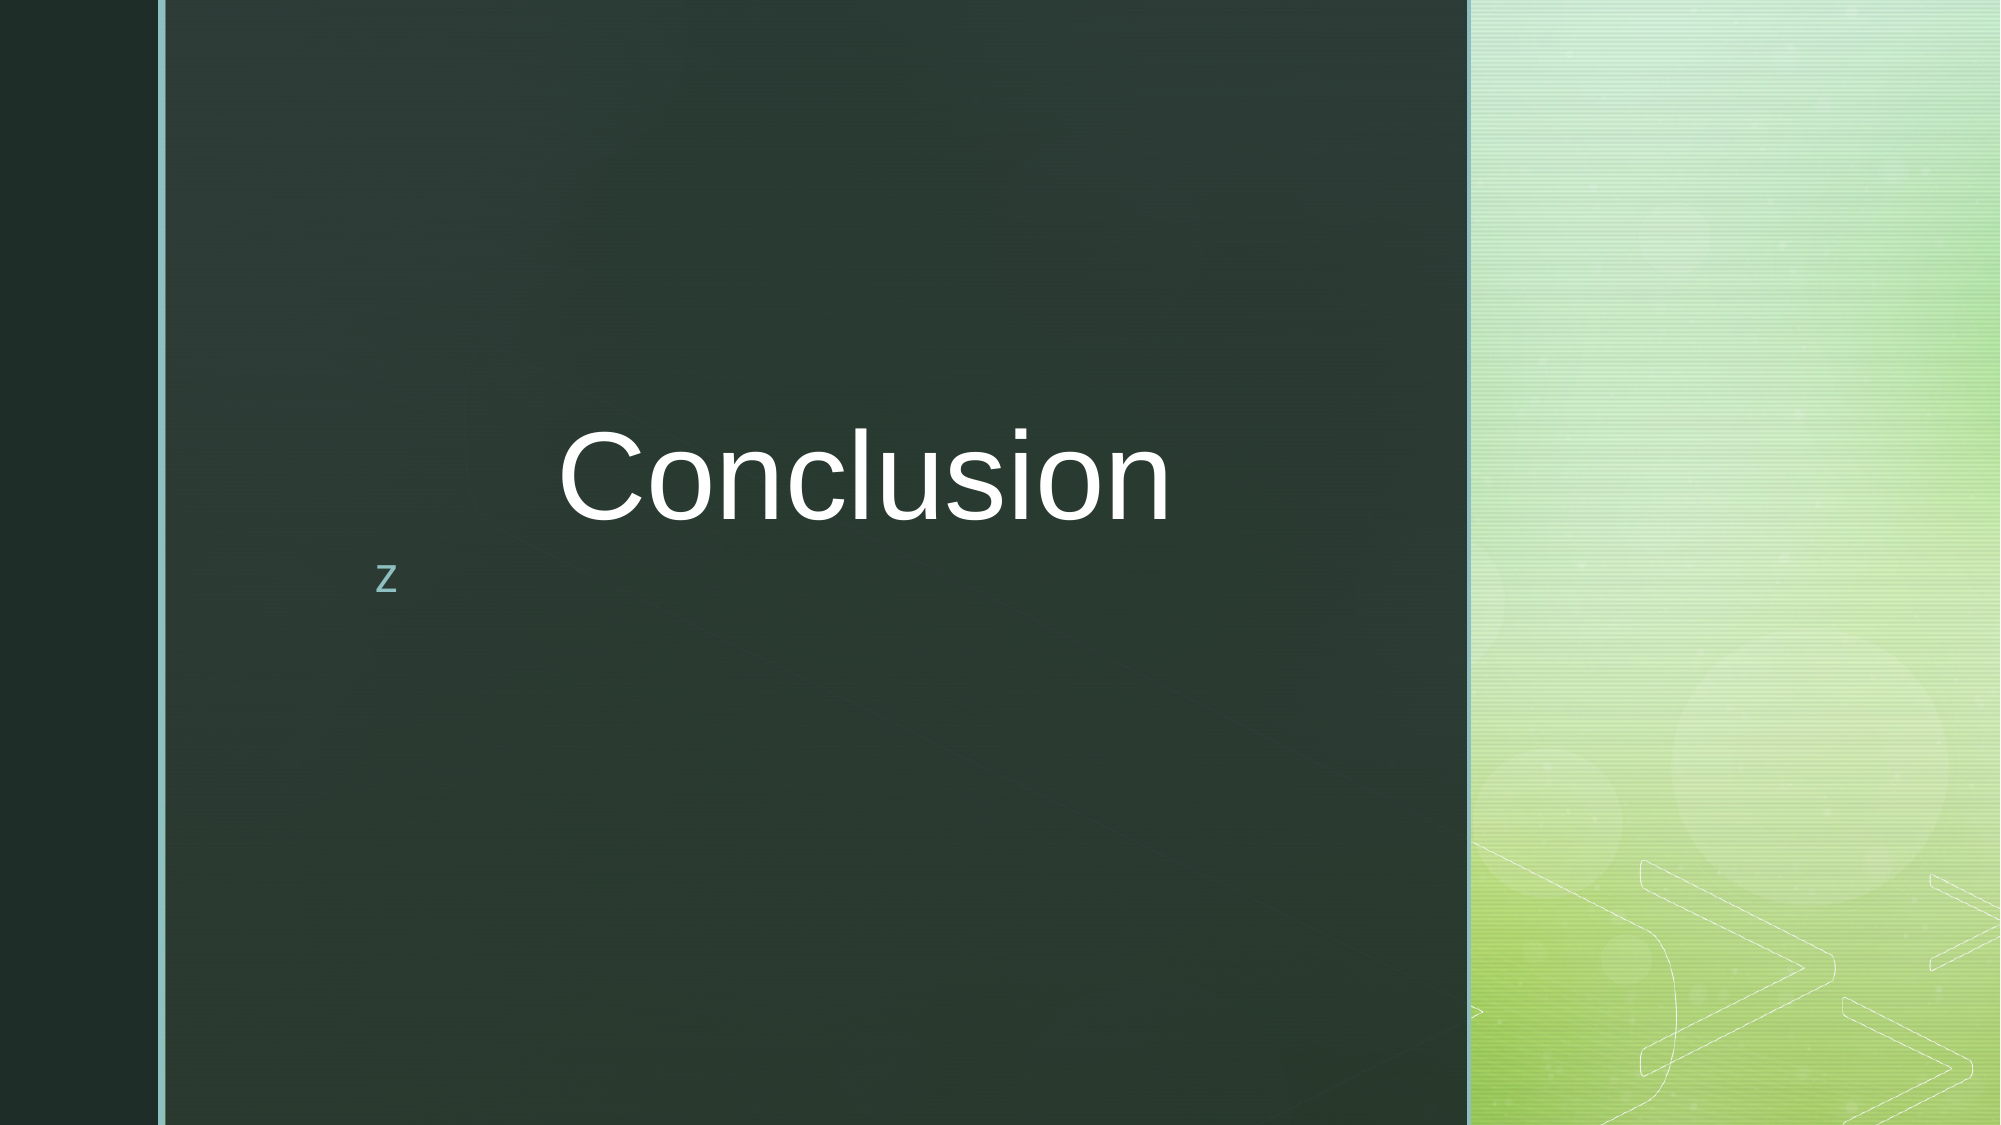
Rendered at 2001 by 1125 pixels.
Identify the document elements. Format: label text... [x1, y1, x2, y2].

title Conclusion [412, 404, 1318, 777]
